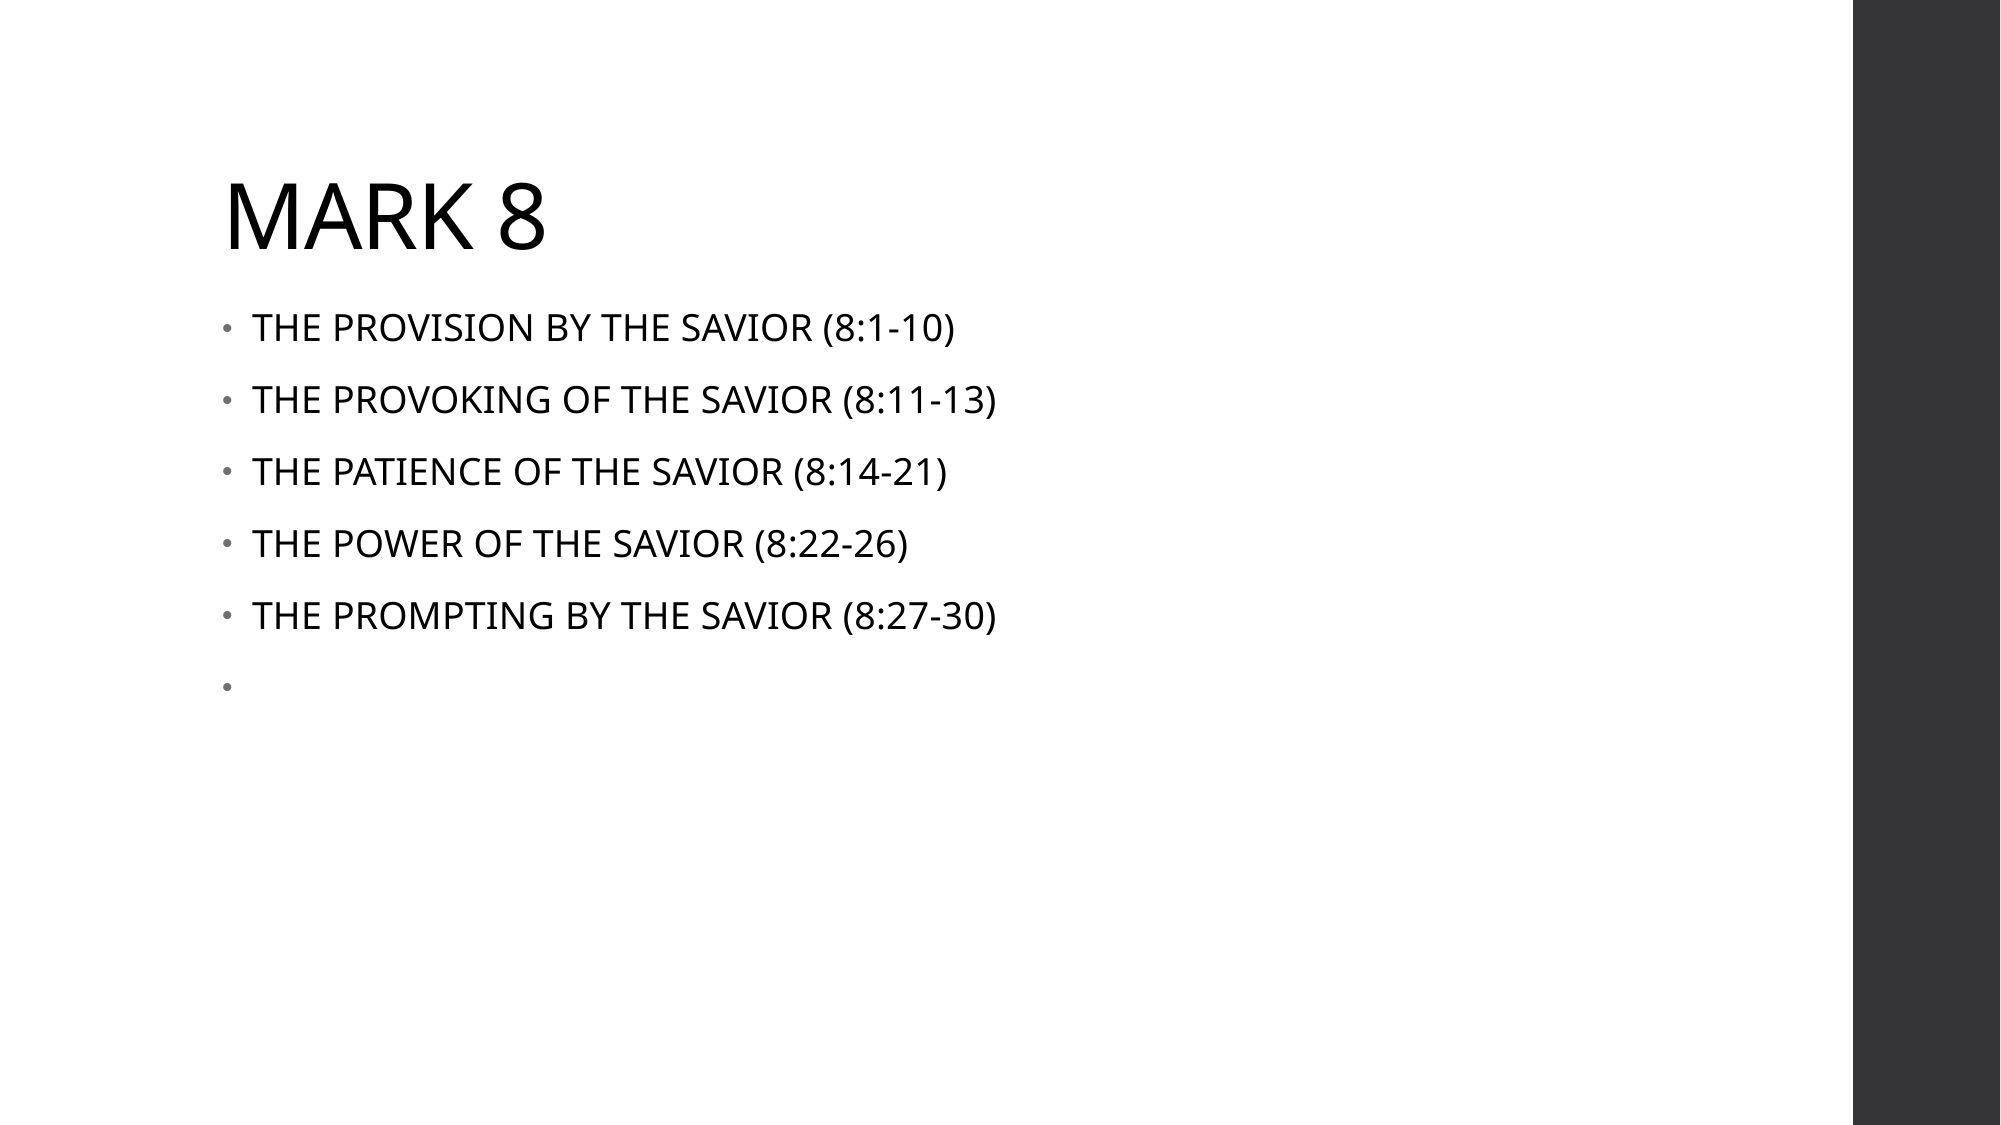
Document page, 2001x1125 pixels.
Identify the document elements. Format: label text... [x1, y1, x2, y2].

title MARK 8 [206, 60, 1797, 278]
list THE PROVISION BY THE SAVIOR (8:1-10) THE PROVOKING OF THE SAVIOR (8:11-13) THE PATIENCE OF THE SAVIOR (8:14-21) THE POWER OF THE SAVIOR (8:22-26) THE PROMPTING BY THE SAVIOR (8:27-30) [206, 299, 1617, 1014]
